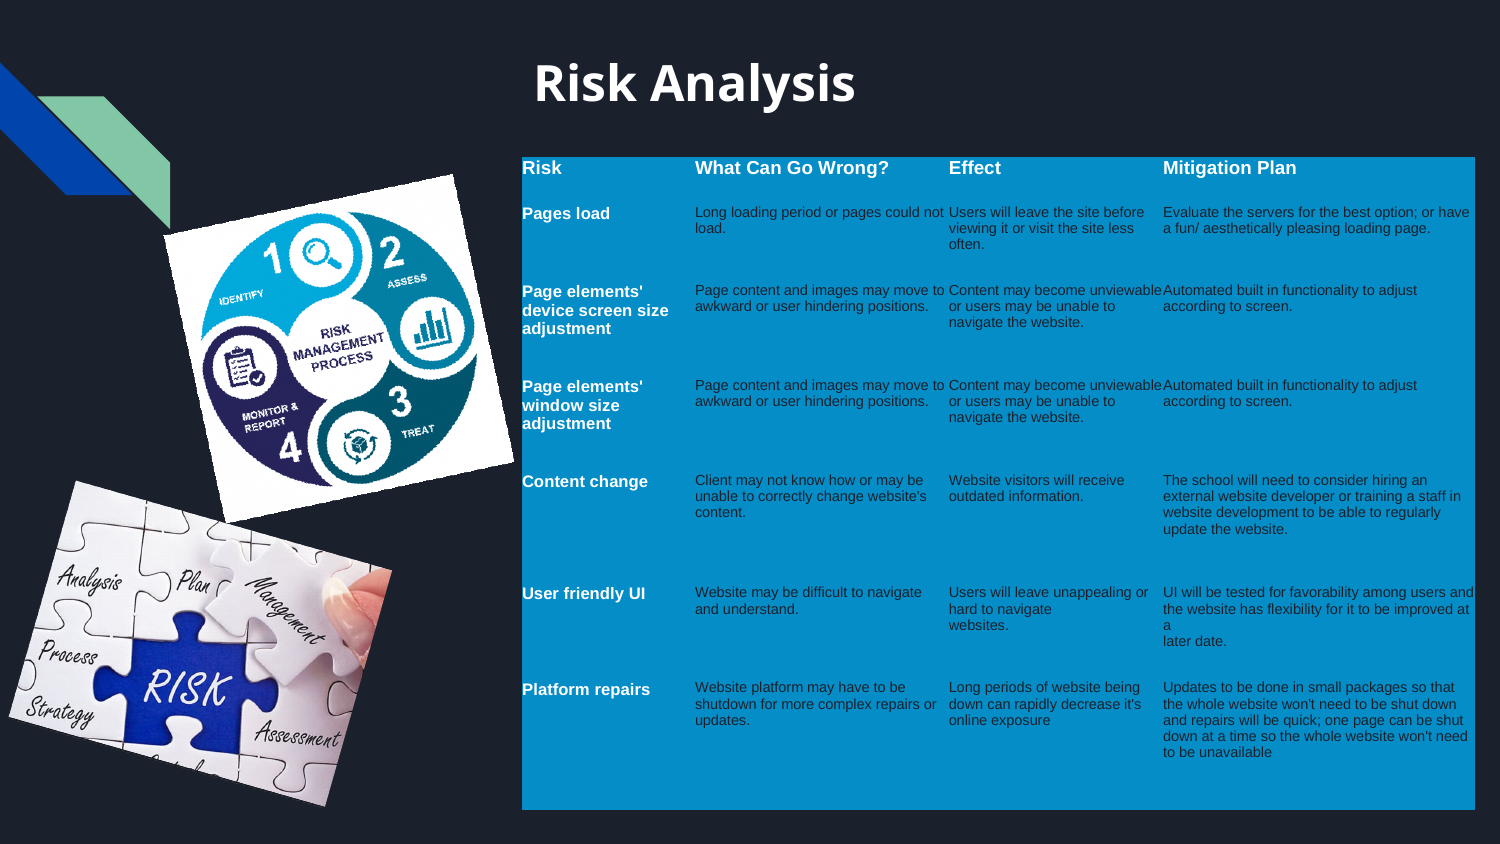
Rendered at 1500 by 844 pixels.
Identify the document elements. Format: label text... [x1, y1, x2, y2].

table_cell Content may become unviewable or users may be unable to navigate the website. [949, 377, 1163, 472]
table_cell The school will need to consider hiring an external website developer or training a staff in website development to be able to regularly update the website. [1163, 472, 1475, 585]
table_cell Page elements' device screen size adjustment [522, 282, 695, 377]
table_header Risk [522, 157, 695, 204]
table_header Mitigation Plan [1163, 157, 1475, 204]
table_cell Automated built in functionality to adjust according to screen. [1163, 377, 1475, 472]
table_cell Long loading period or pages could not load. [695, 204, 949, 282]
table_cell Content change [522, 472, 695, 585]
table_cell User friendly UI [522, 585, 695, 680]
table_cell Website may be difficult to navigate and understand. [695, 585, 949, 680]
table_cell Website visitors will receive outdated information. [949, 472, 1163, 585]
table_cell Client may not know how or may be unable to correctly change website's content. [695, 472, 949, 585]
table_cell Page elements' window size adjustment [522, 377, 695, 472]
table_header Effect [949, 157, 1163, 204]
table_cell Evaluate the servers for the best option; or have a fun/ aesthetically pleasing loading page. [1163, 204, 1475, 282]
table_cell Automated built in functionality to adjust according to screen. [1163, 282, 1475, 377]
table_cell Page content and images may move to awkward or user hindering positions. [695, 377, 949, 472]
table_cell Website platform may have to be shutdown for more complex repairs or updates. [695, 680, 949, 810]
table_cell Users will leave the site before viewing it or visit the site less often. [949, 204, 1163, 282]
table_cell Page content and images may move to awkward or user hindering positions. [695, 282, 949, 377]
table_cell Pages load [522, 204, 695, 282]
table_cell Content may become unviewable or users may be unable to navigate the website. [949, 282, 1163, 377]
title Risk Analysis [242, 36, 1148, 128]
table_cell Users will leave unappealing or hard to navigate websites. [949, 585, 1163, 680]
table_cell Platform repairs [522, 680, 695, 810]
table_cell Updates to be done in small packages so that the whole website won't need to be shut down and repairs will be quick; one page can be shut down at a time so the whole website won't need to be unavailable [1163, 680, 1475, 810]
picture [8, 173, 514, 807]
table_cell UI will be tested for favorability among users and the website has flexibility for it to be improved at a later date. [1163, 585, 1475, 680]
table_header What Can Go Wrong? [695, 157, 949, 204]
table_cell Long periods of website being down can rapidly decrease it's online exposure [949, 680, 1163, 810]
